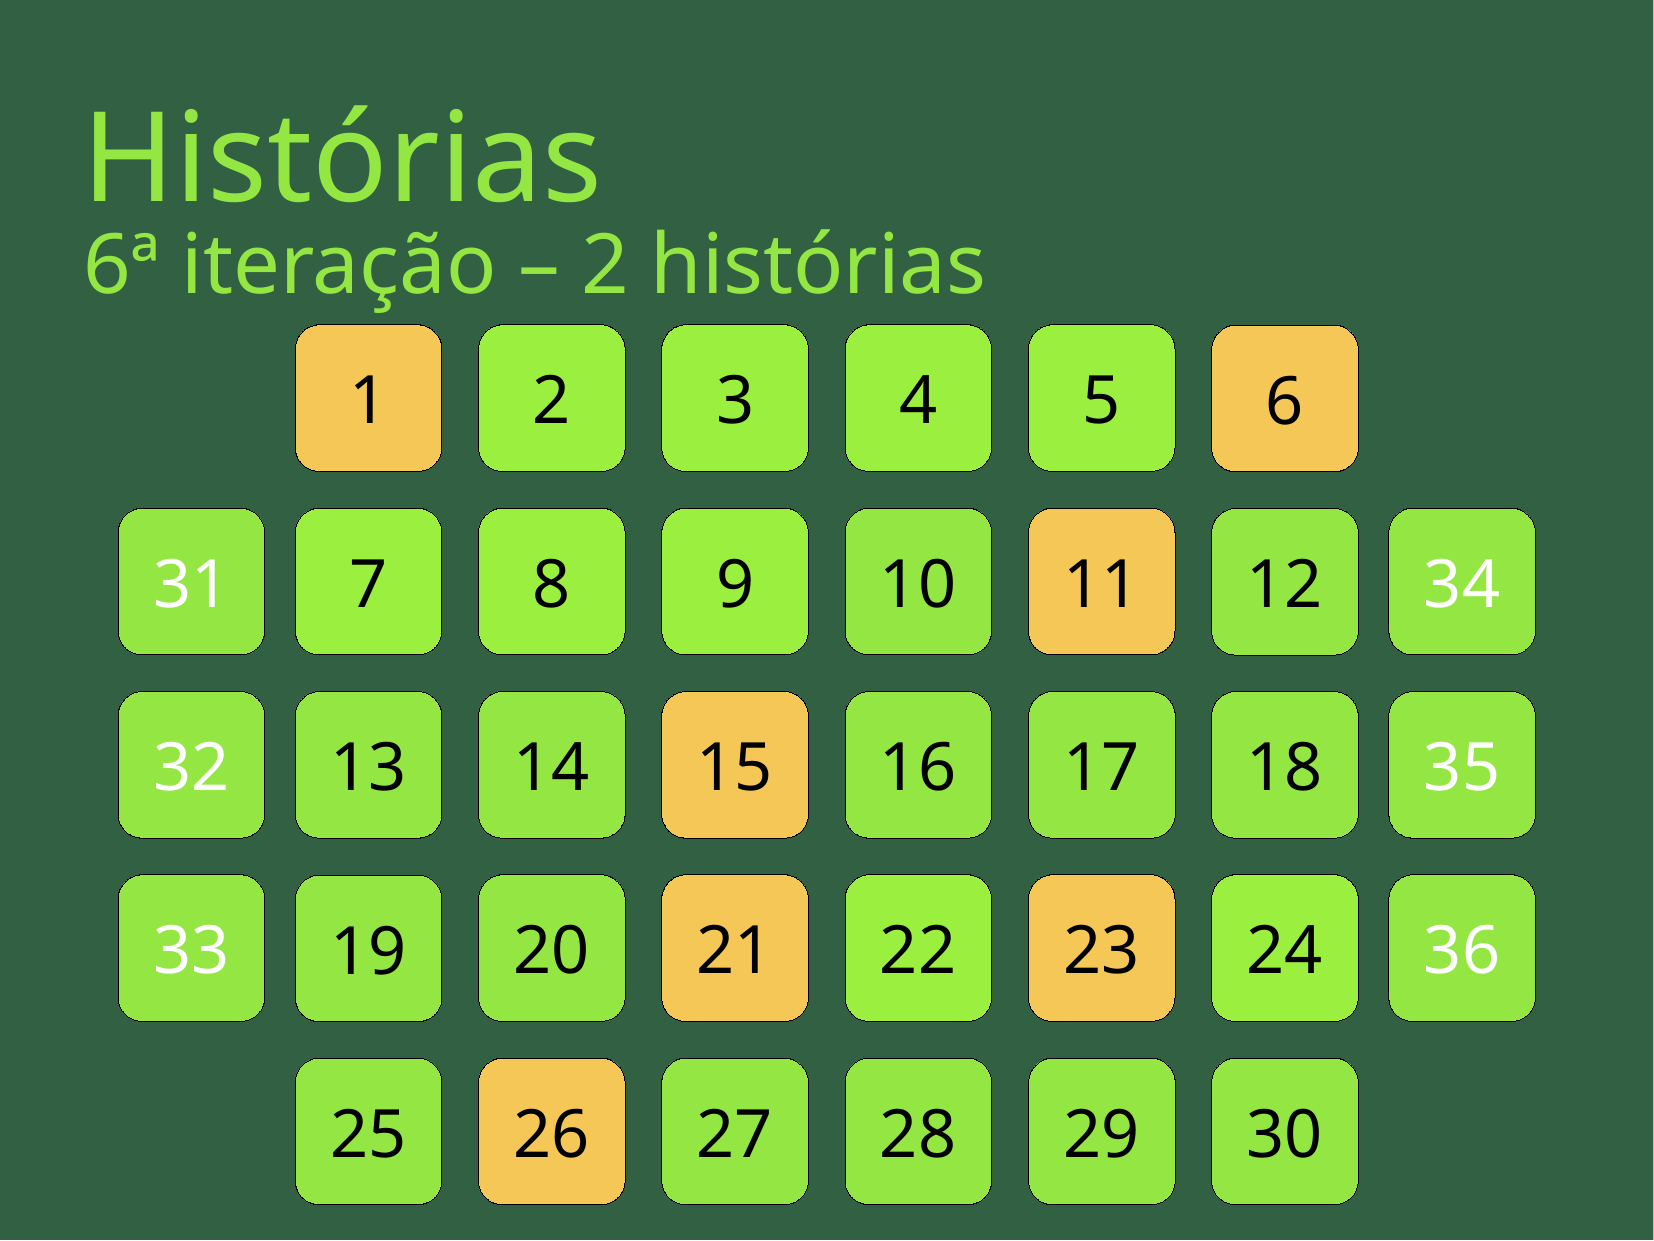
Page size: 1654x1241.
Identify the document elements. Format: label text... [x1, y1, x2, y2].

text_box 25 [295, 1058, 442, 1205]
text_box 20 [478, 874, 626, 1022]
text_box 15 [661, 691, 809, 839]
title Histórias [82, 49, 1571, 257]
text_box 30 [1211, 1058, 1359, 1205]
text_box 21 [661, 874, 809, 1022]
text_box 33 [118, 874, 265, 1022]
text_box 7 [295, 508, 442, 655]
text_box 17 [1028, 691, 1176, 839]
text_box 36 [1388, 874, 1536, 1022]
text_box 16 [845, 691, 992, 839]
text_box 4 [845, 324, 992, 472]
text_box 6 [1211, 325, 1359, 472]
text_box 10 [845, 508, 992, 655]
text_box 12 [1211, 508, 1359, 656]
text_box 14 [478, 691, 626, 839]
text_box 35 [1388, 691, 1536, 839]
text_box 22 [845, 874, 992, 1022]
text_box 23 [1028, 874, 1176, 1022]
text_box 31 [118, 508, 265, 655]
text_box 9 [661, 508, 809, 655]
text_box 1 [295, 324, 442, 472]
title 6ª iteração – 2 histórias [83, 183, 1572, 340]
text_box 2 [478, 324, 626, 472]
text_box 27 [661, 1058, 809, 1205]
text_box 19 [295, 875, 442, 1022]
text_box 24 [1211, 874, 1359, 1022]
text_box 28 [845, 1058, 992, 1205]
text_box 8 [478, 508, 626, 655]
text_box 32 [118, 691, 265, 839]
text_box 3 [661, 324, 809, 472]
text_box 13 [295, 691, 442, 839]
text_box 34 [1388, 508, 1536, 655]
text_box 18 [1211, 691, 1359, 839]
text_box 29 [1028, 1058, 1176, 1205]
text_box 5 [1028, 324, 1176, 472]
text_box 26 [478, 1058, 626, 1205]
text_box 11 [1028, 508, 1176, 655]
